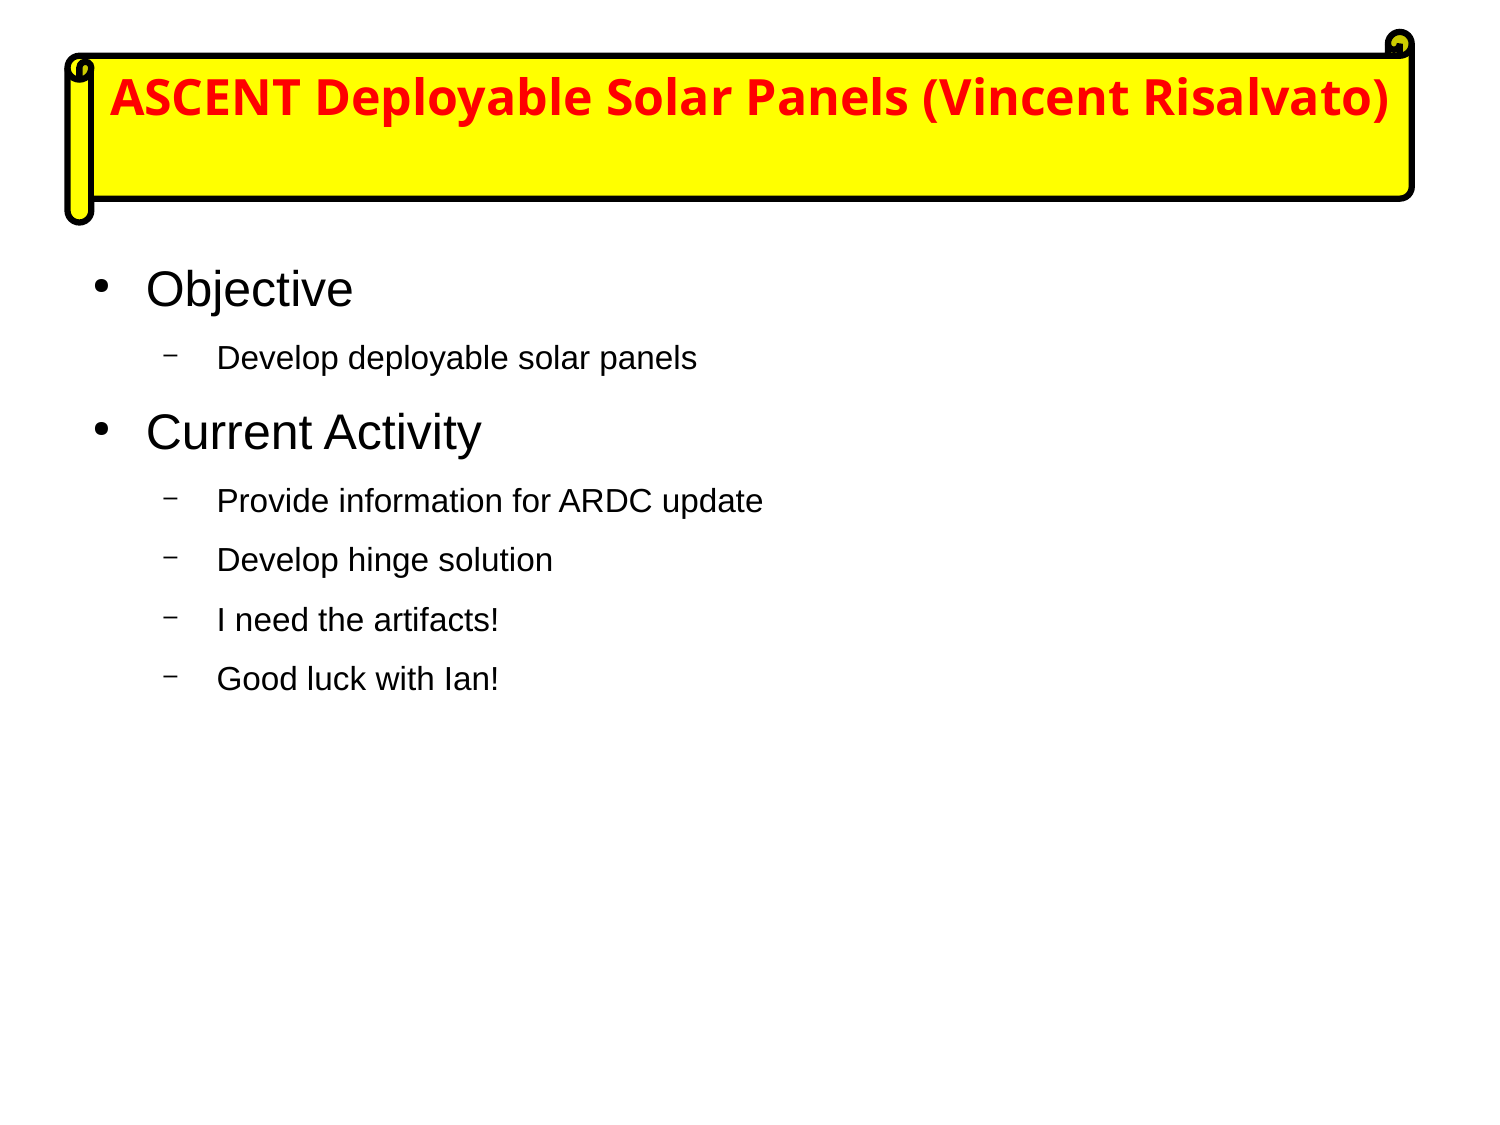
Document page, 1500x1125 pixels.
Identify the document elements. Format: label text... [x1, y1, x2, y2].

list Objective Develop deployable solar panels Current Activity Provide information for ARDC update Develop hinge solution I need the artifacts! Good luck with Ian! [75, 263, 1425, 916]
text_box [72, 31, 1412, 58]
text_box ASCENT Deployable Solar Panels (Vincent Risalvato) [0, 58, 1500, 134]
text_box [67, 134, 1412, 223]
